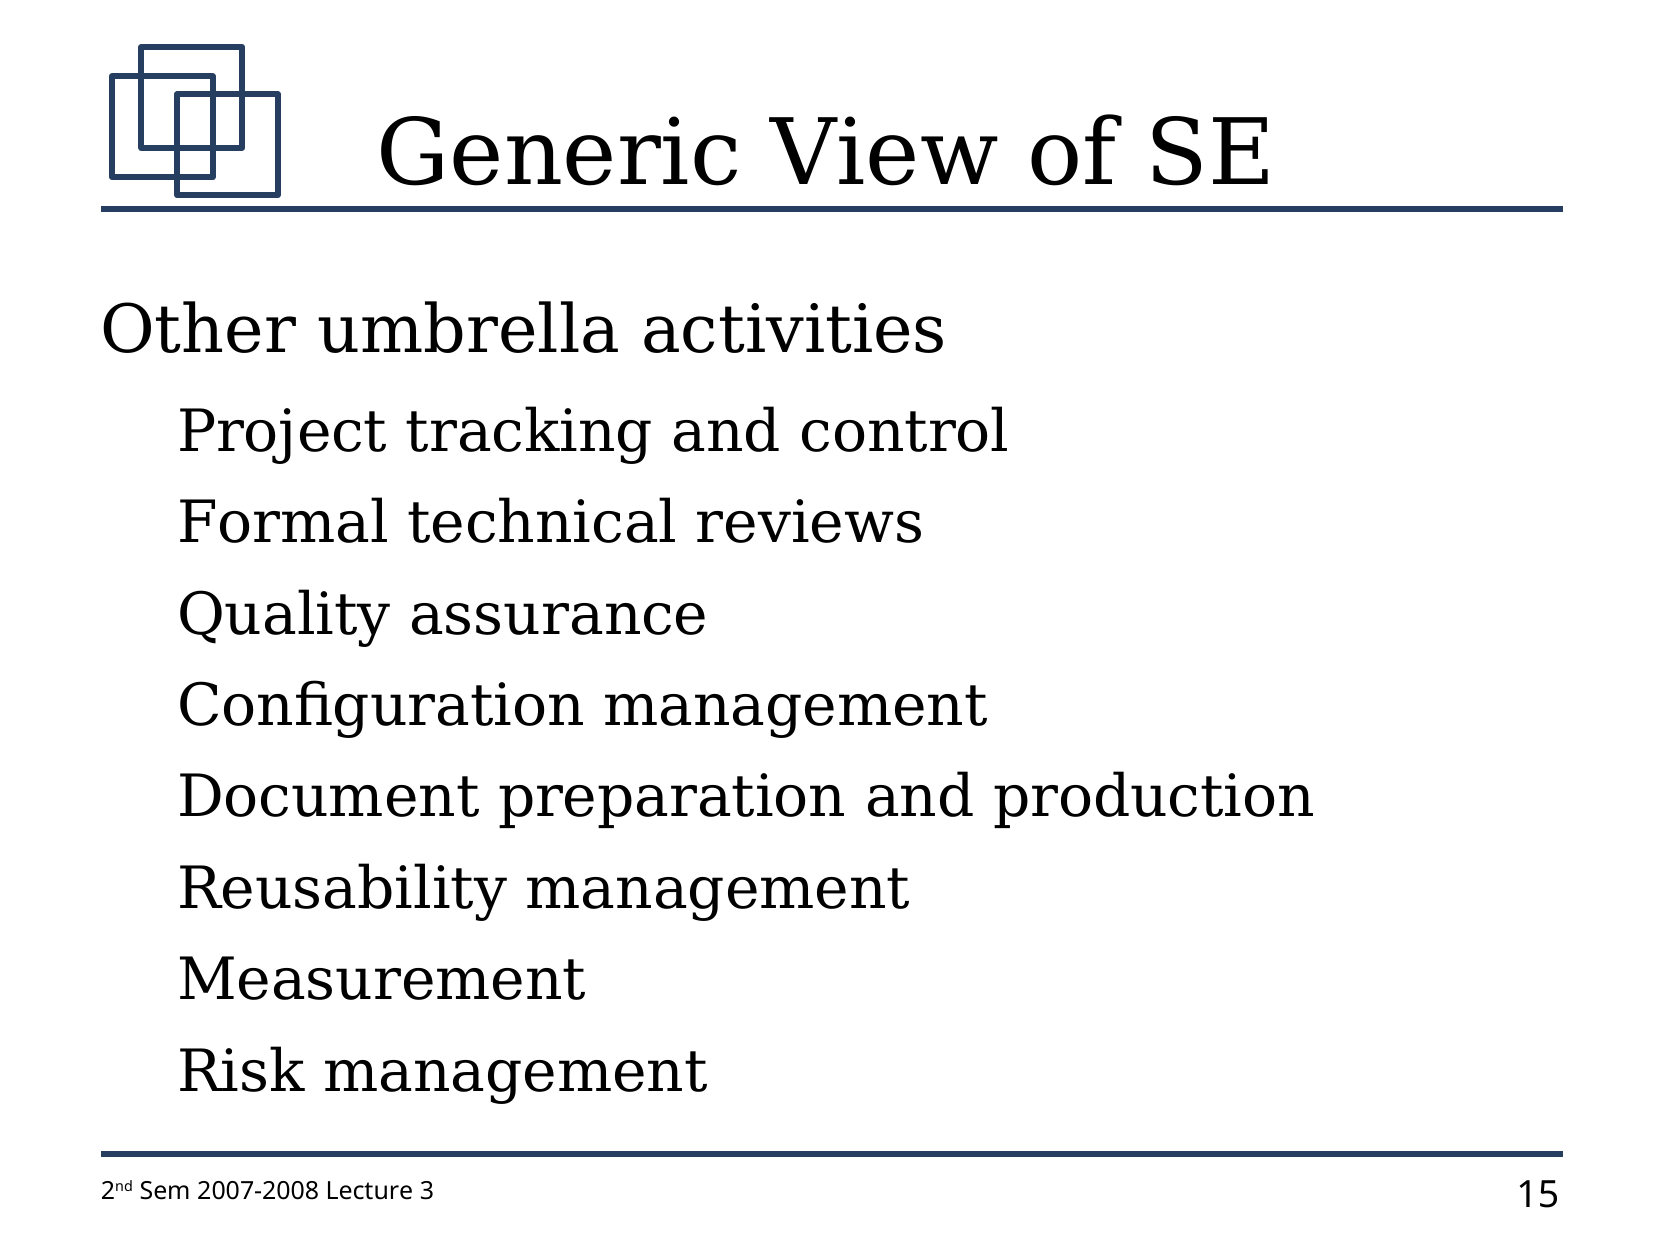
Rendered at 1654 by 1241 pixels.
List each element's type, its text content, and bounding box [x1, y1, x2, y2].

list Other umbrella activities Project tracking and control Formal technical reviews Quality assurance Configuration management Document preparation and production Reusability management Measurement Risk management [82, 290, 1571, 1109]
title Generic View of SE [82, 49, 1571, 257]
